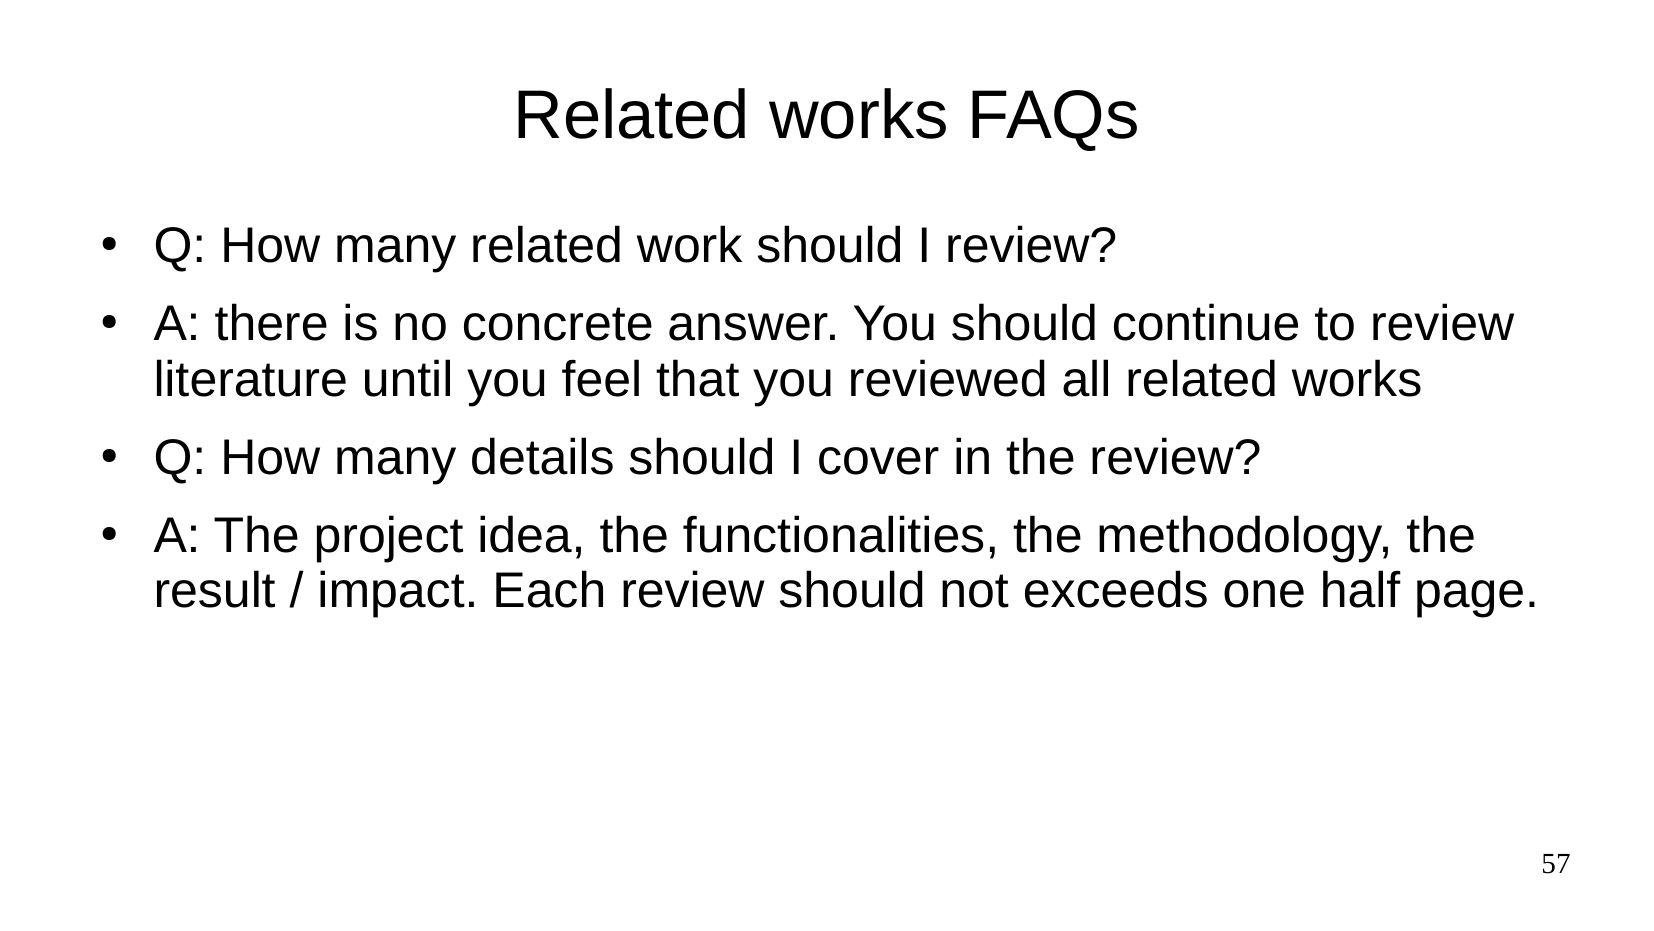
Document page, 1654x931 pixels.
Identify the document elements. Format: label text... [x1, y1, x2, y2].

list Q: How many related work should I review? A: there is no concrete answer. You should continue to review literature until you feel that you reviewed all related works Q: How many details should I cover in the review? A: The project idea, the functionalities, the methodology, the result / impact. Each review should not exceeds one half page. [82, 217, 1571, 758]
title Related works FAQs [82, 37, 1571, 193]
